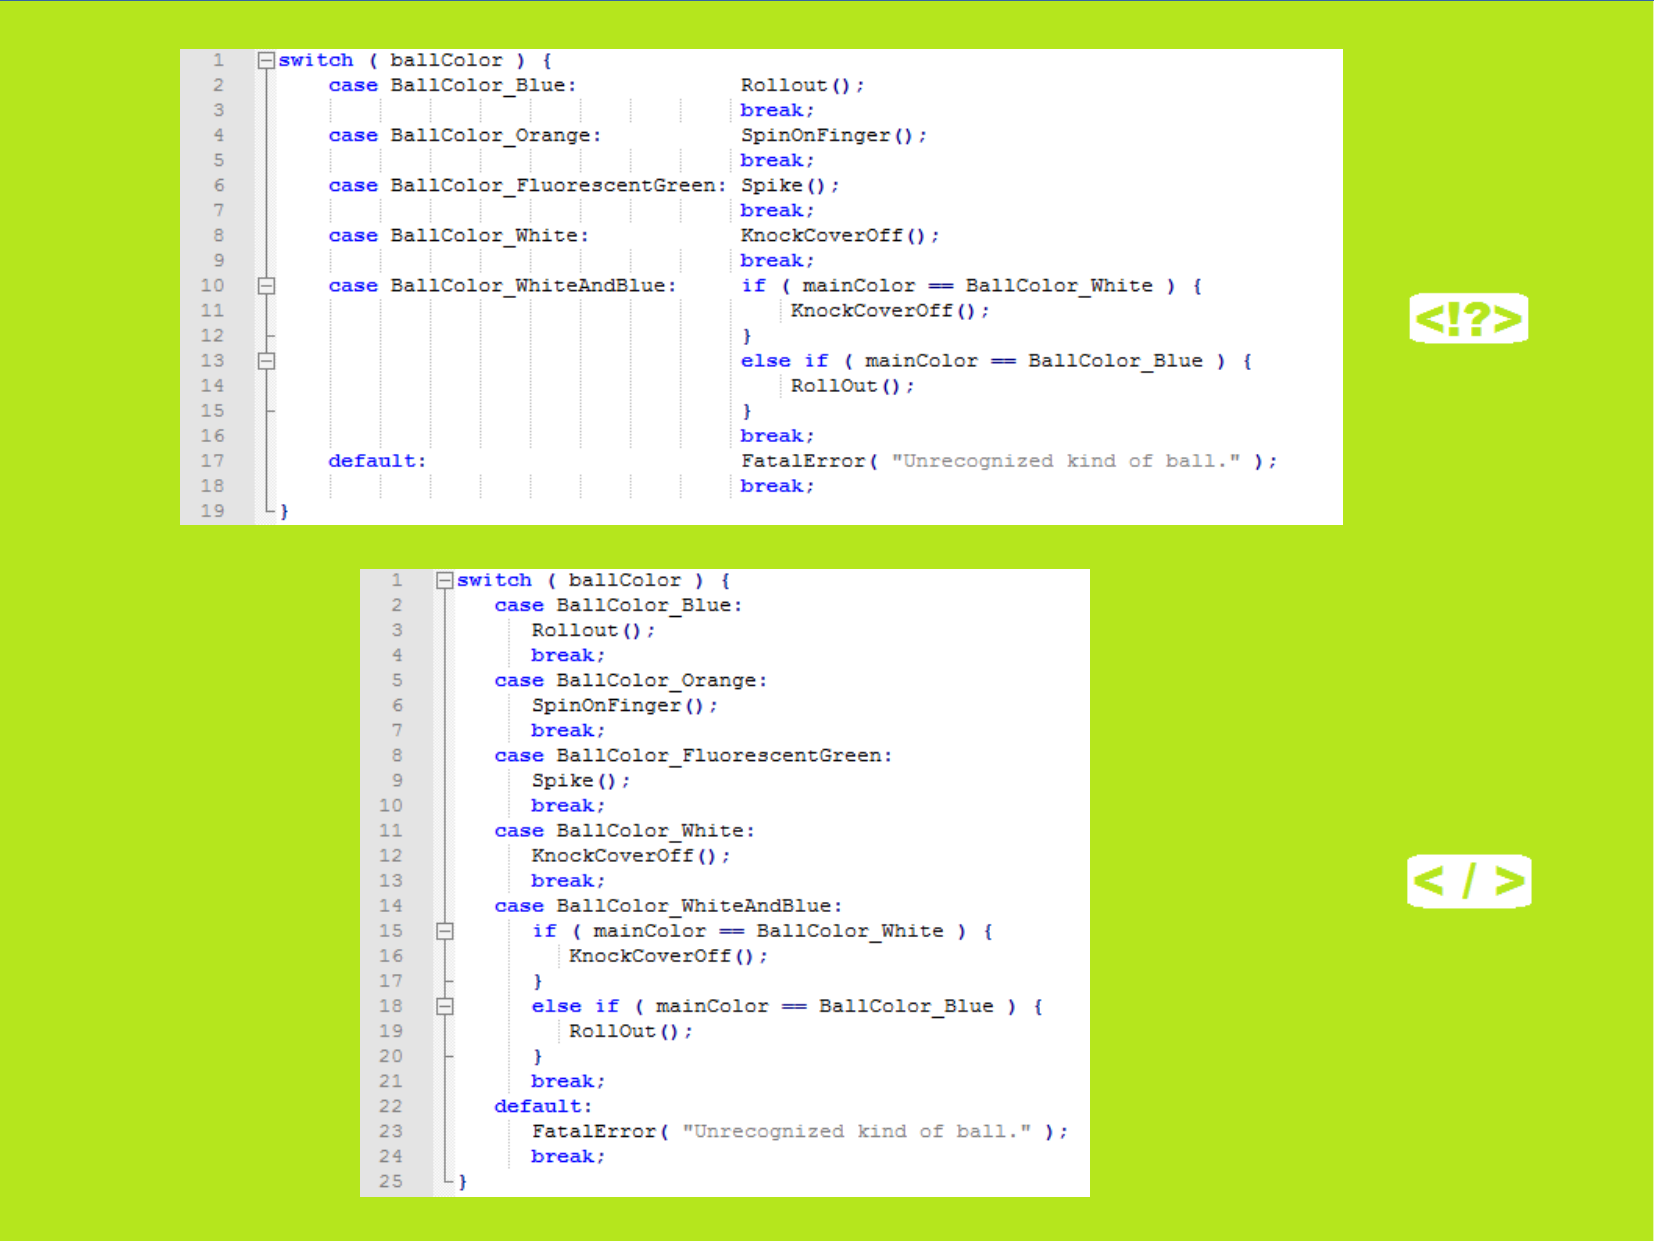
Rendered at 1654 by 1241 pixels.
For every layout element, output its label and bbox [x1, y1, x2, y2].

picture [1395, 839, 1546, 923]
picture [180, 49, 1343, 526]
text_box [0, 0, 1654, 1241]
picture [1395, 277, 1545, 361]
picture [360, 569, 1090, 1197]
